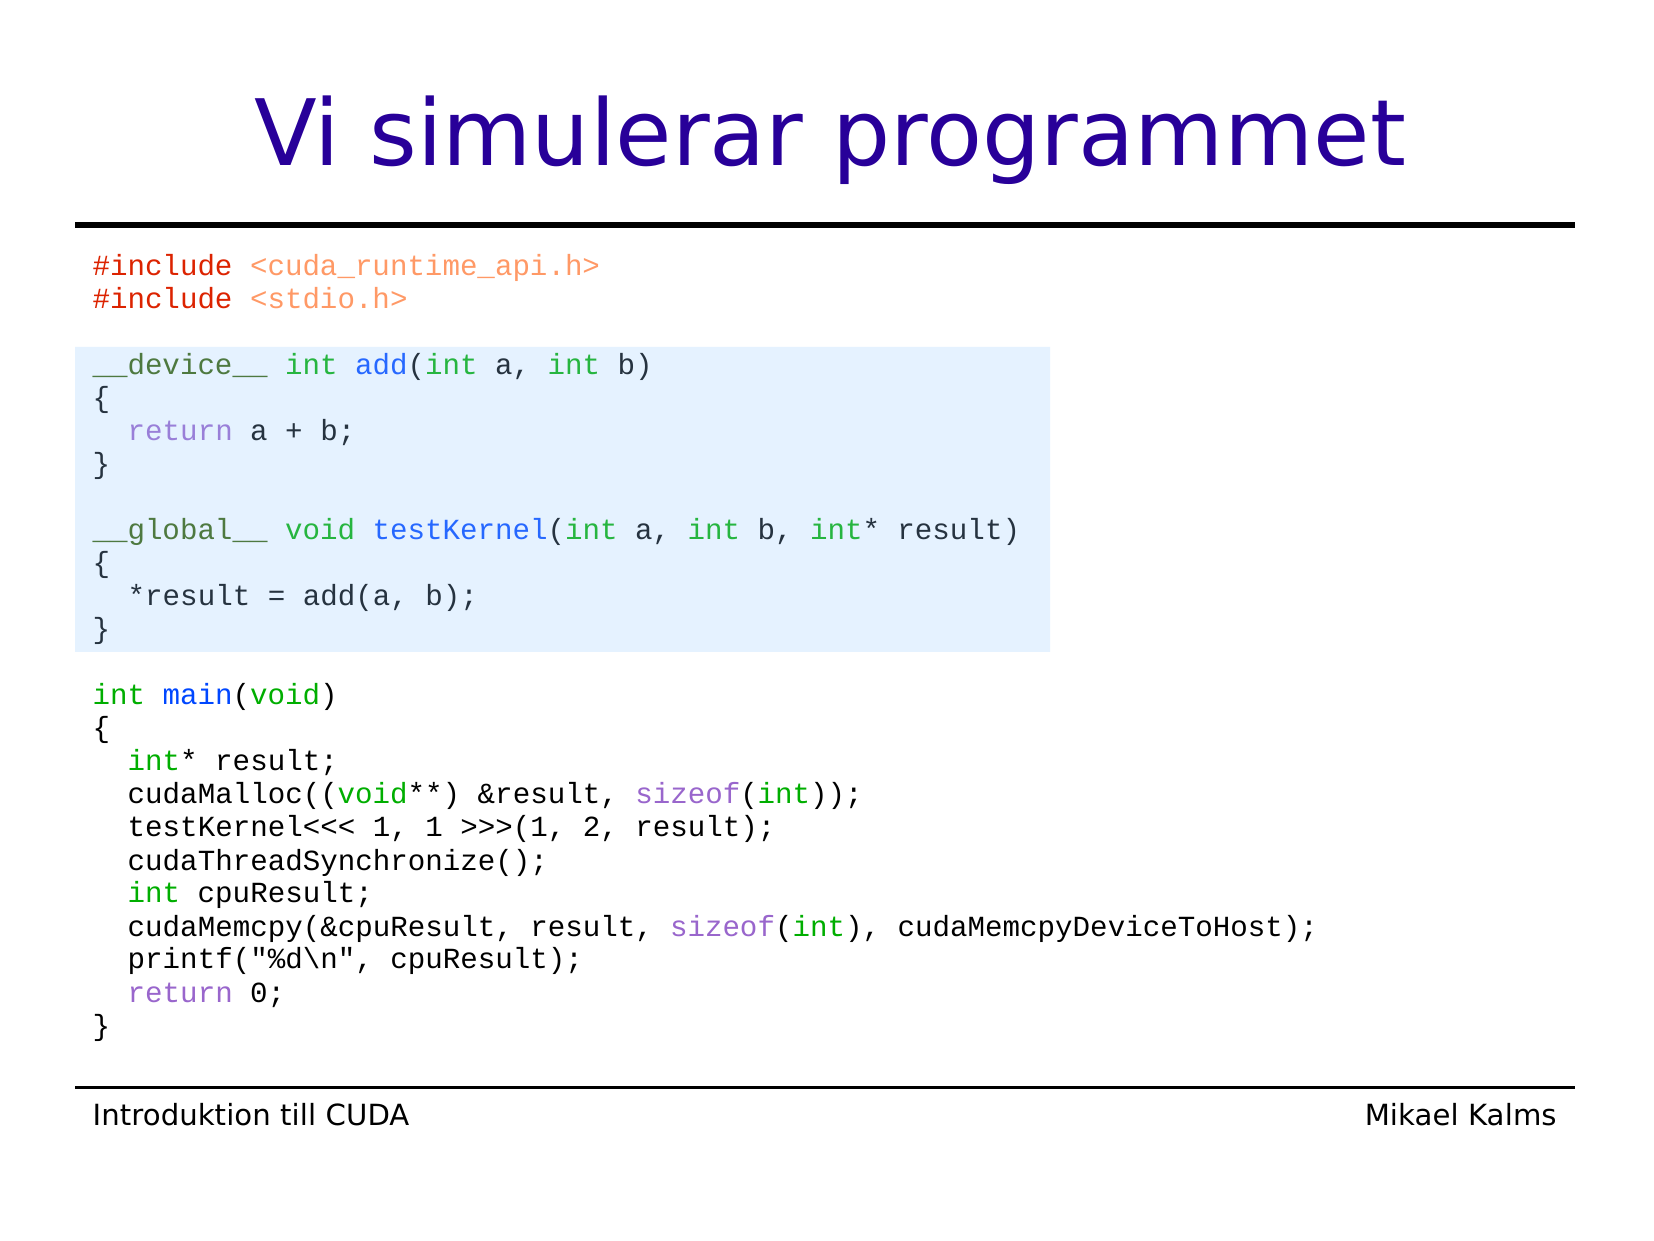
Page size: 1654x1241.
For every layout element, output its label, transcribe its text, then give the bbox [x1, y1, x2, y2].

text_box #include <cuda_runtime_api.h> #include <stdio.h> __device__ int add(int a, int b) { return a + b; } __global__ void testKernel(int a, int b, int* result) { *result = add(a, b); } int main(void) { int* result; cudaMalloc((void**) &result, sizeof(int)); testKernel<<< 1, 1 >>>(1, 2, result); cudaThreadSynchronize(); int cpuResult; cudaMemcpy(&cpuResult, result, sizeof(int), cudaMemcpyDeviceToHost); printf("%d\n", cpuResult); return 0; } [75, 241, 1336, 1012]
text_box Mikael Kalms [1347, 1087, 1576, 1143]
title Vi simulerar programmet [86, 37, 1576, 230]
text_box Introduktion till CUDA [75, 1087, 428, 1143]
text_box [75, 346, 1051, 652]
